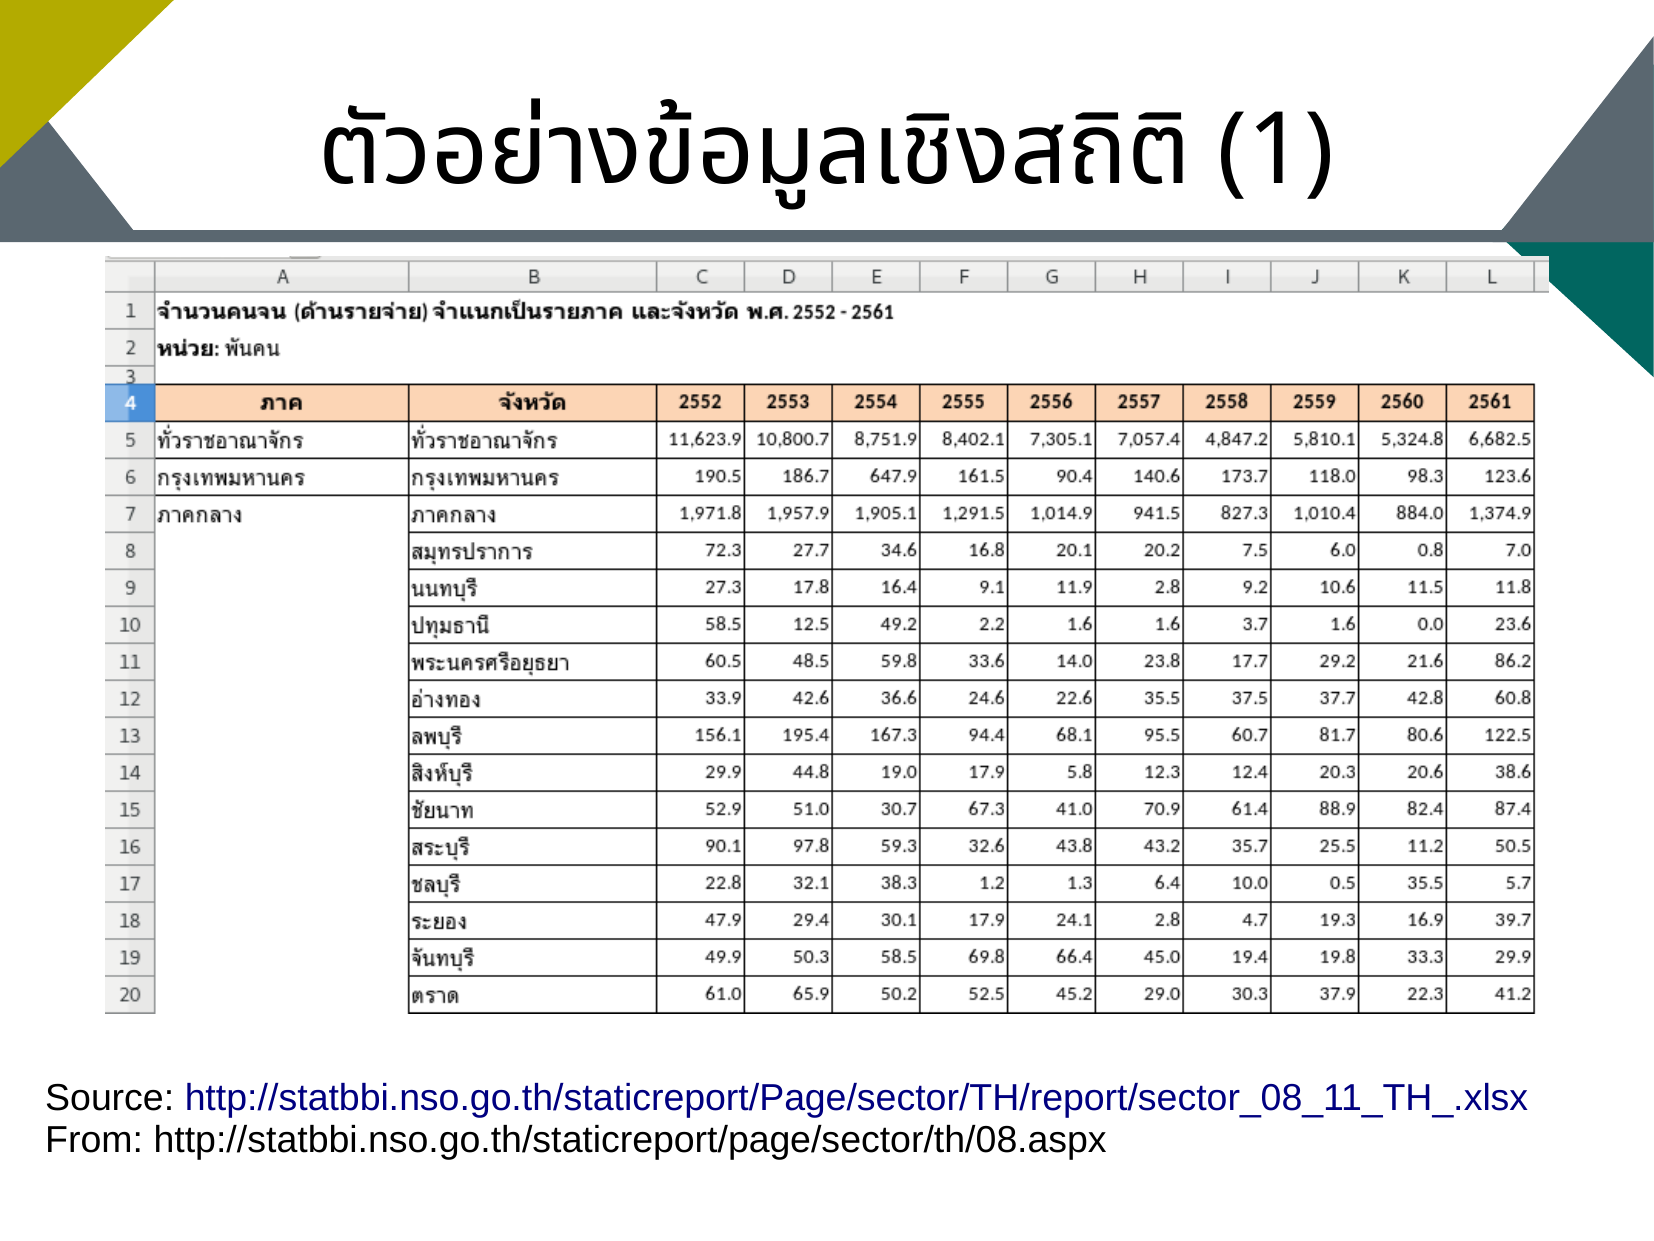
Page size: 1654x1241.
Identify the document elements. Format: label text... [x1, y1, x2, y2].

title ตัวอย่างข้อมูลเชิงสถิติ (1) [82, 49, 1571, 257]
picture [105, 256, 1549, 1014]
text_box Source: http://statbbi.nso.go.th/staticreport/Page/sector/TH/report/sector_08_11_TH_.xlsx From: http://statbbi.nso.go.th/staticreport/page/sector/th/08.aspx [30, 1068, 1555, 1168]
